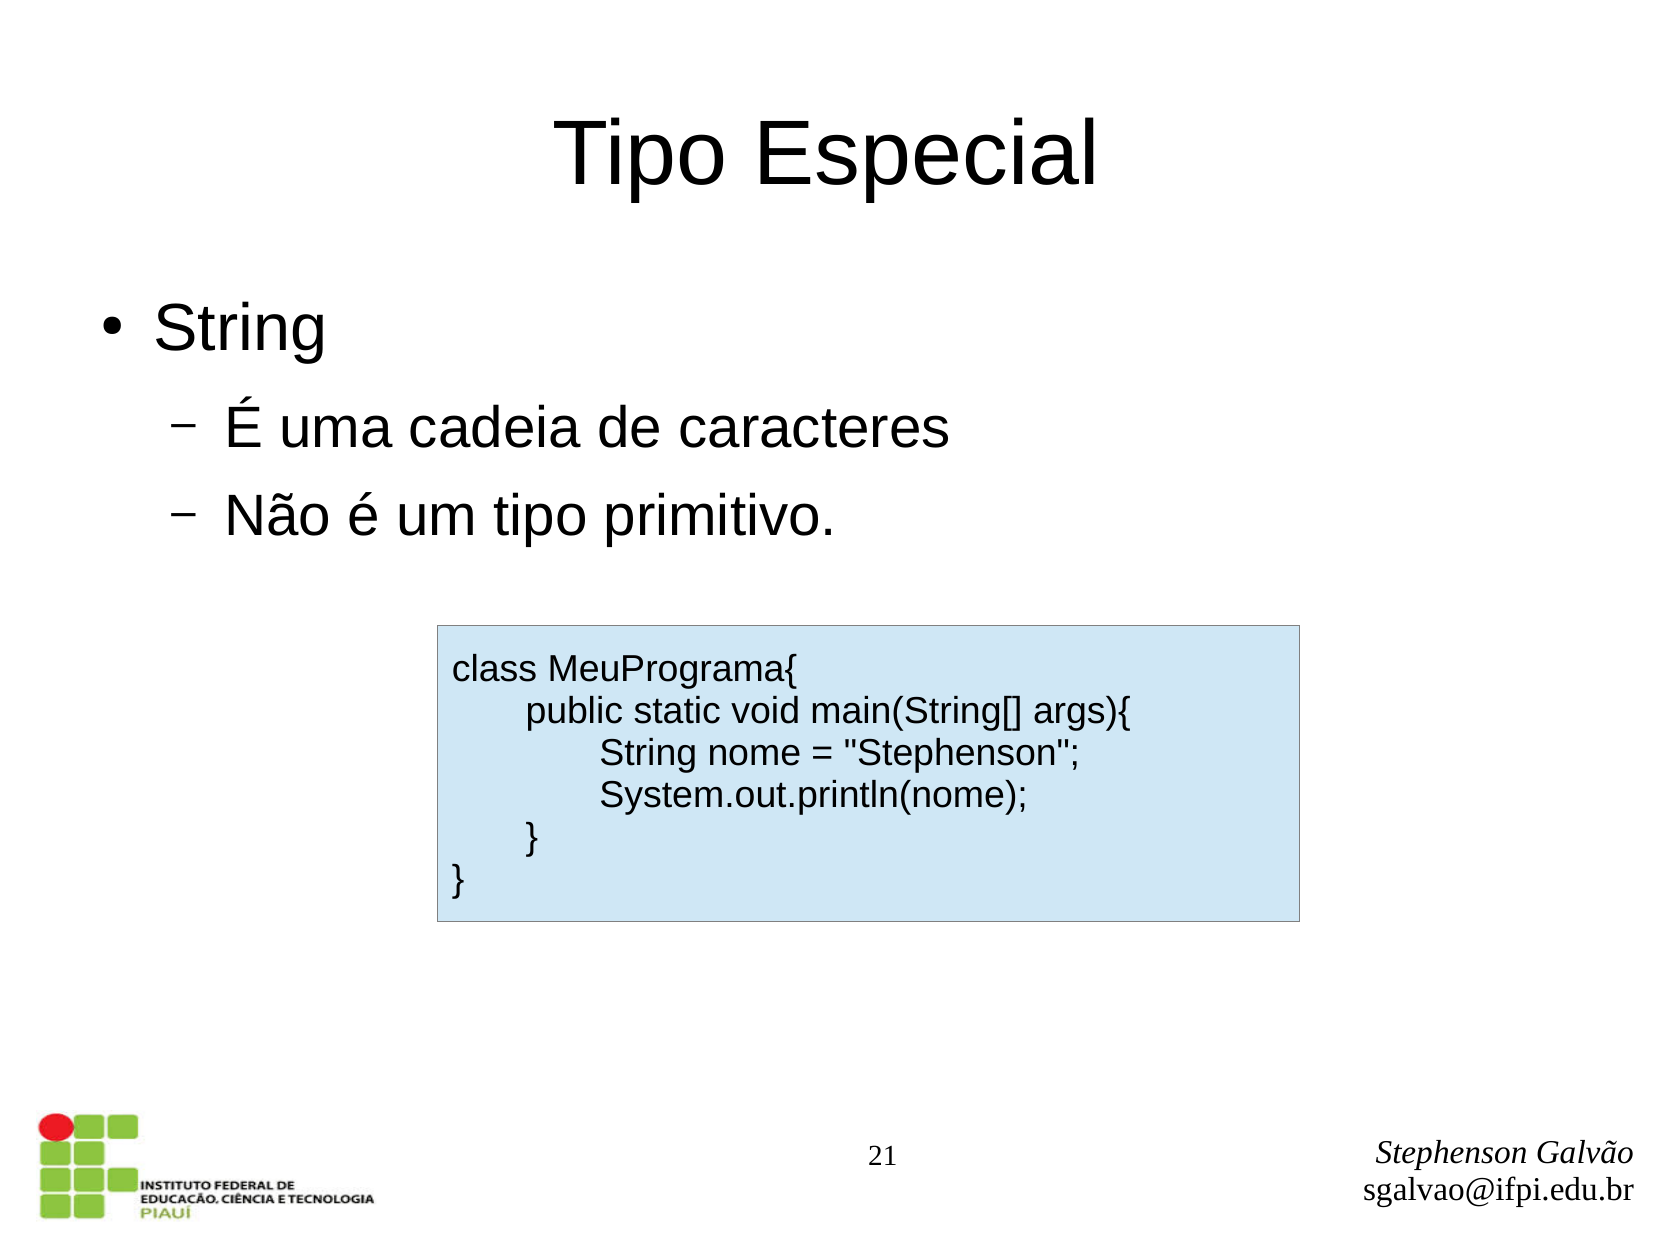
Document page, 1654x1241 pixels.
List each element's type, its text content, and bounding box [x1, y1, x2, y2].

text_box class MeuPrograma{ public static void main(String[] args){ String nome = "Stephenson"; System.out.println(nome); } } [437, 625, 1300, 922]
title Tipo Especial [82, 49, 1571, 257]
picture [36, 1110, 378, 1229]
list String É uma cadeia de caracteres Não é um tipo primitivo. [82, 290, 1538, 1010]
